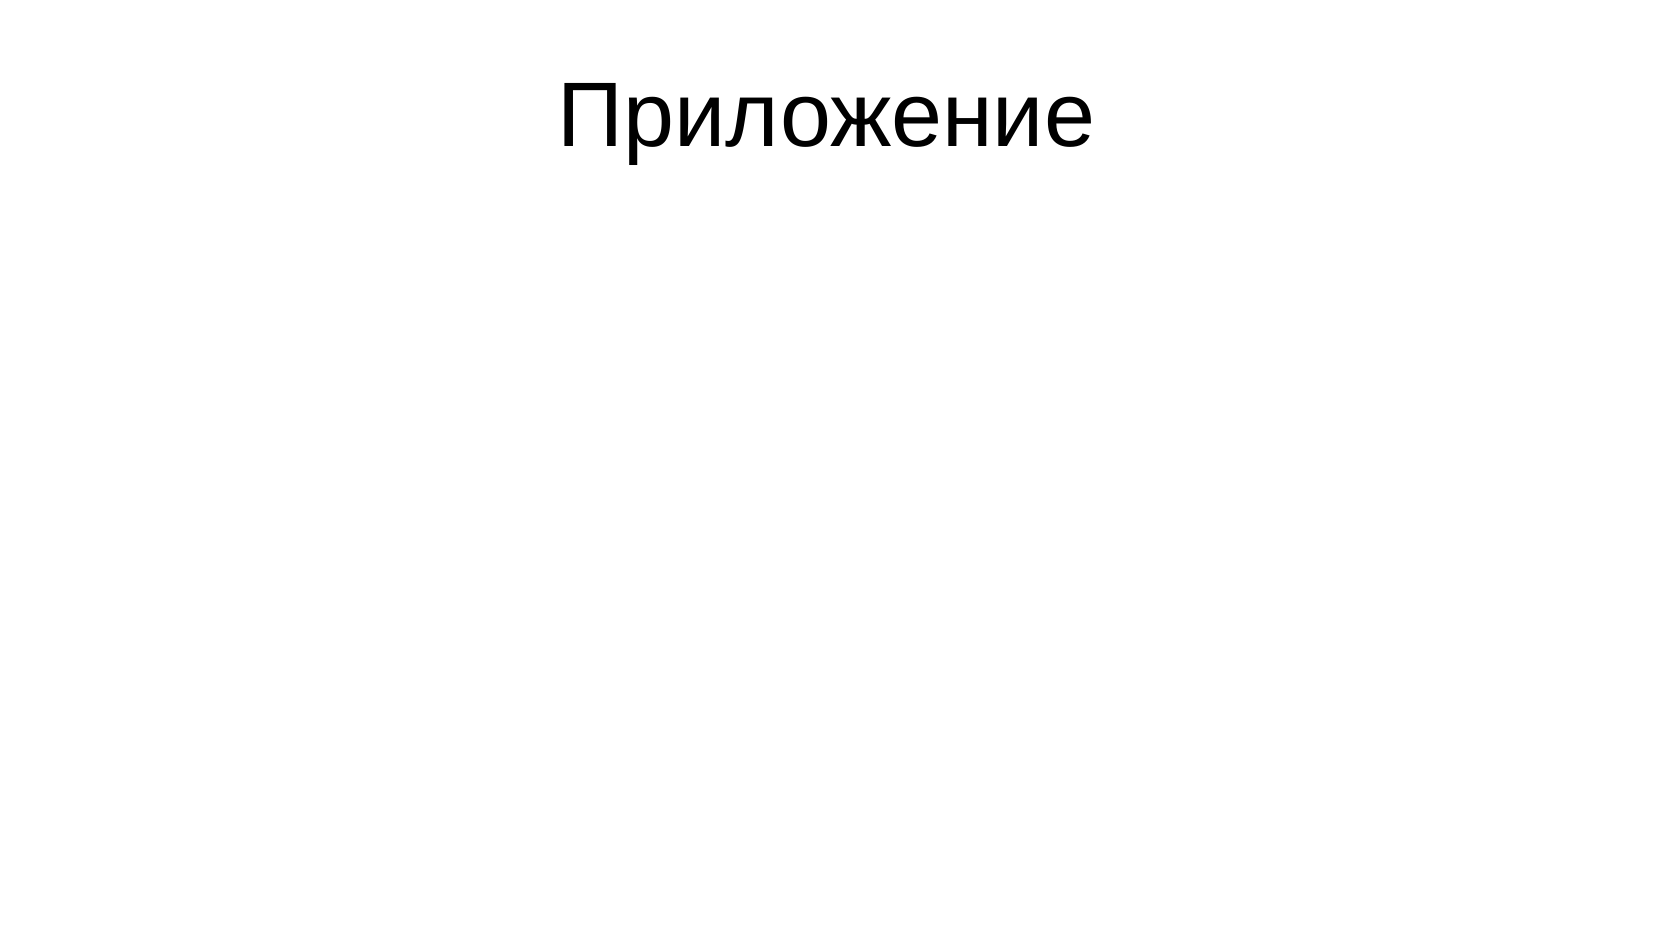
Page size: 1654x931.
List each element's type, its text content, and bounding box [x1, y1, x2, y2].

title Приложение [82, 37, 1571, 193]
